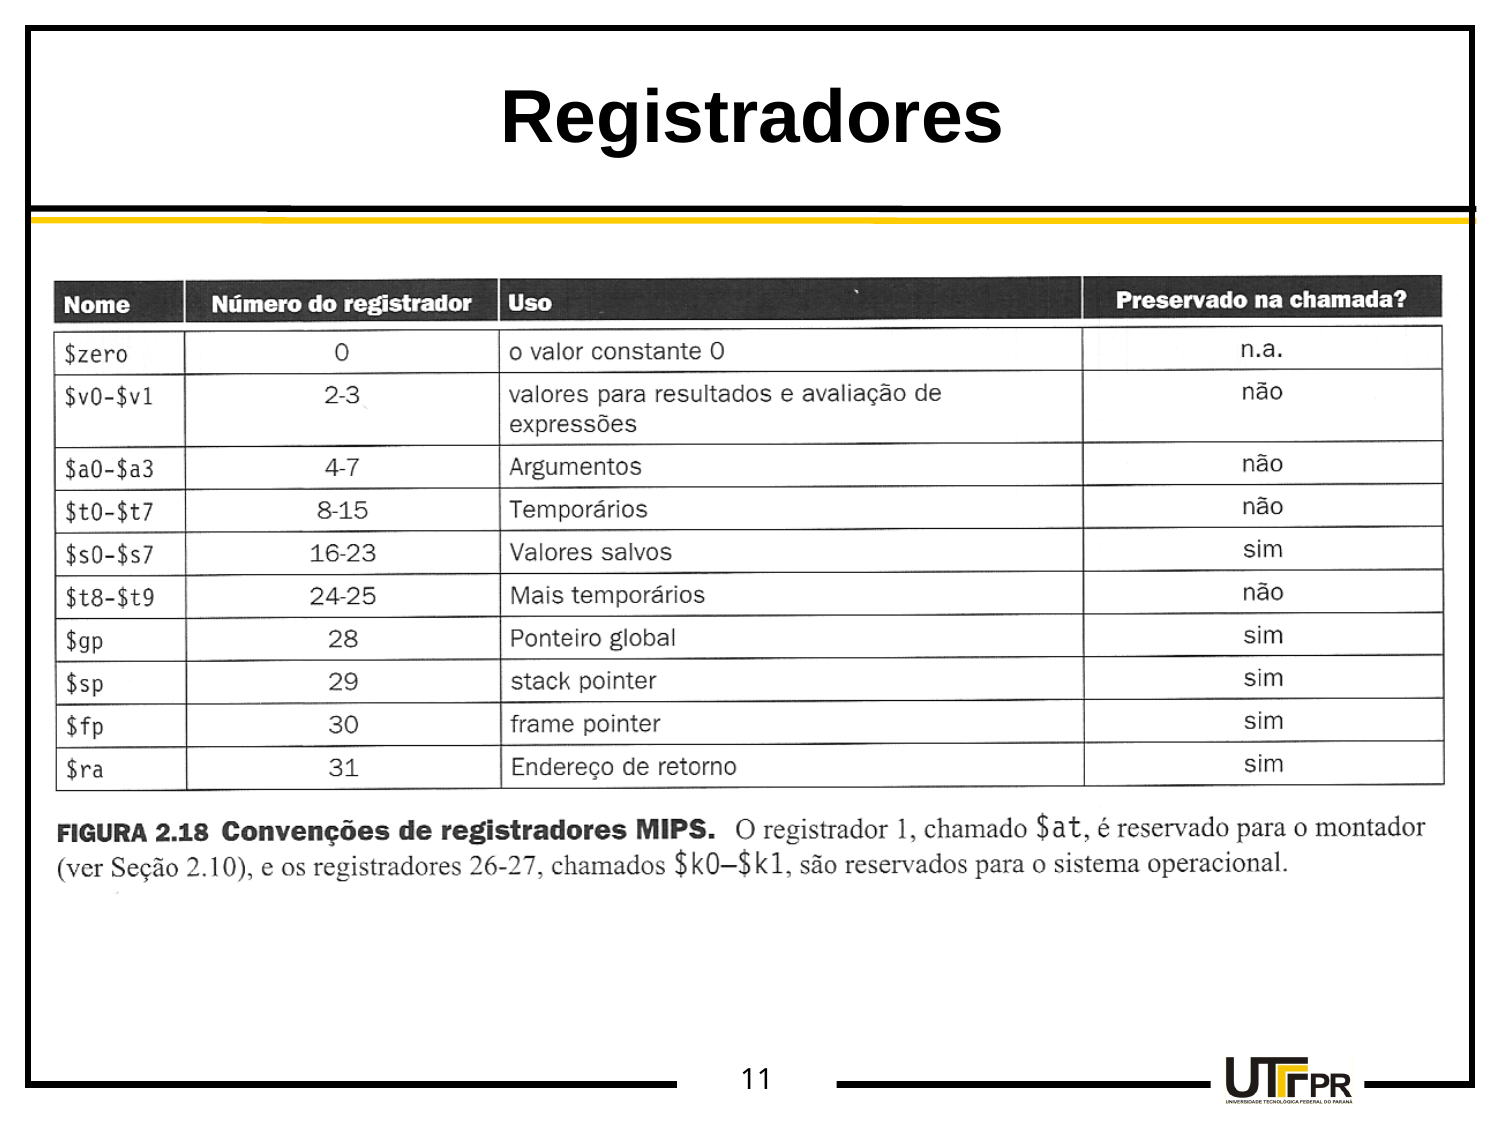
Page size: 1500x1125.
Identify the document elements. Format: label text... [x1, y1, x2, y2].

picture [1225, 1057, 1353, 1104]
picture [35, 267, 1460, 894]
title Registradores [29, 29, 1477, 207]
